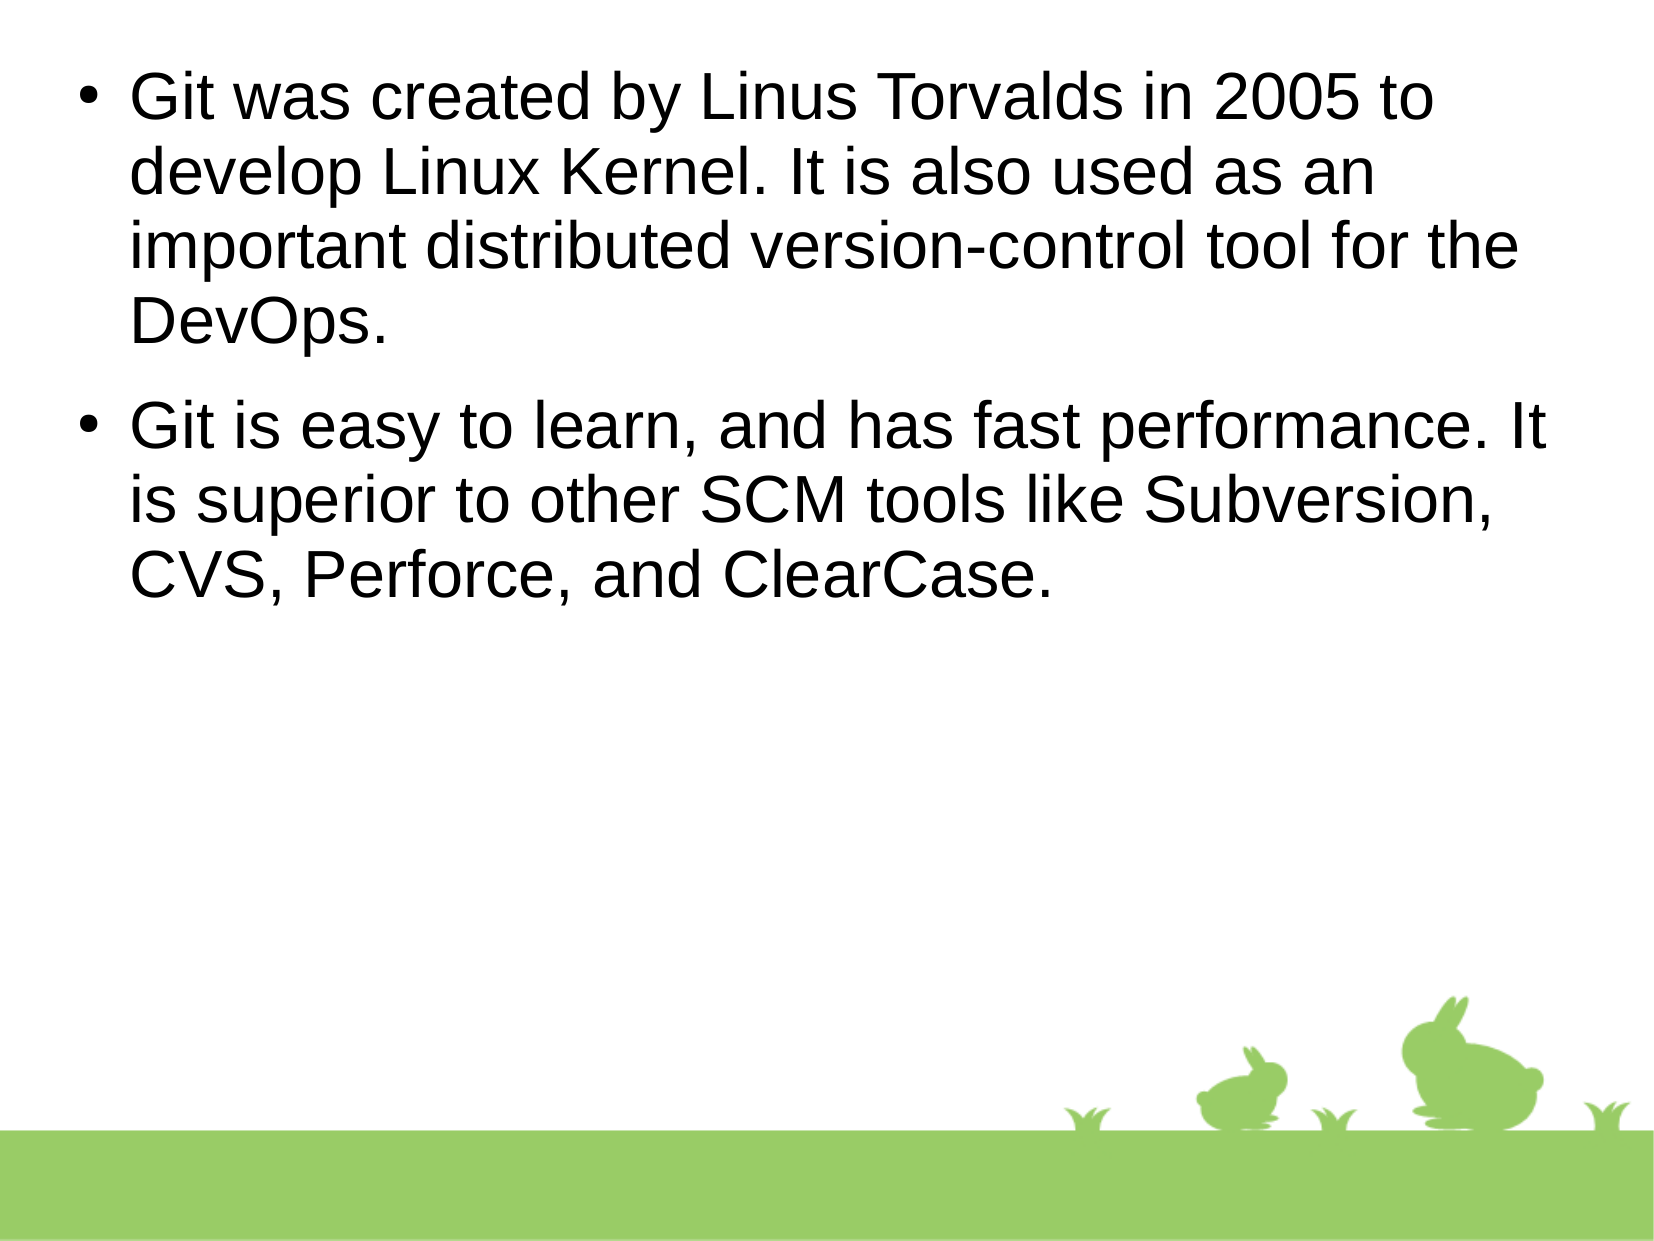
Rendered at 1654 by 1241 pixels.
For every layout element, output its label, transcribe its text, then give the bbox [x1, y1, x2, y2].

list Git was created by Linus Torvalds in 2005 to develop Linux Kernel. It is also used as an important distributed version-control tool for the DevOps. Git is easy to learn, and has fast performance. It is superior to other SCM tools like Subversion, CVS, Perforce, and ClearCase. [59, 59, 1583, 1087]
picture [0, 0, 1654, 1241]
